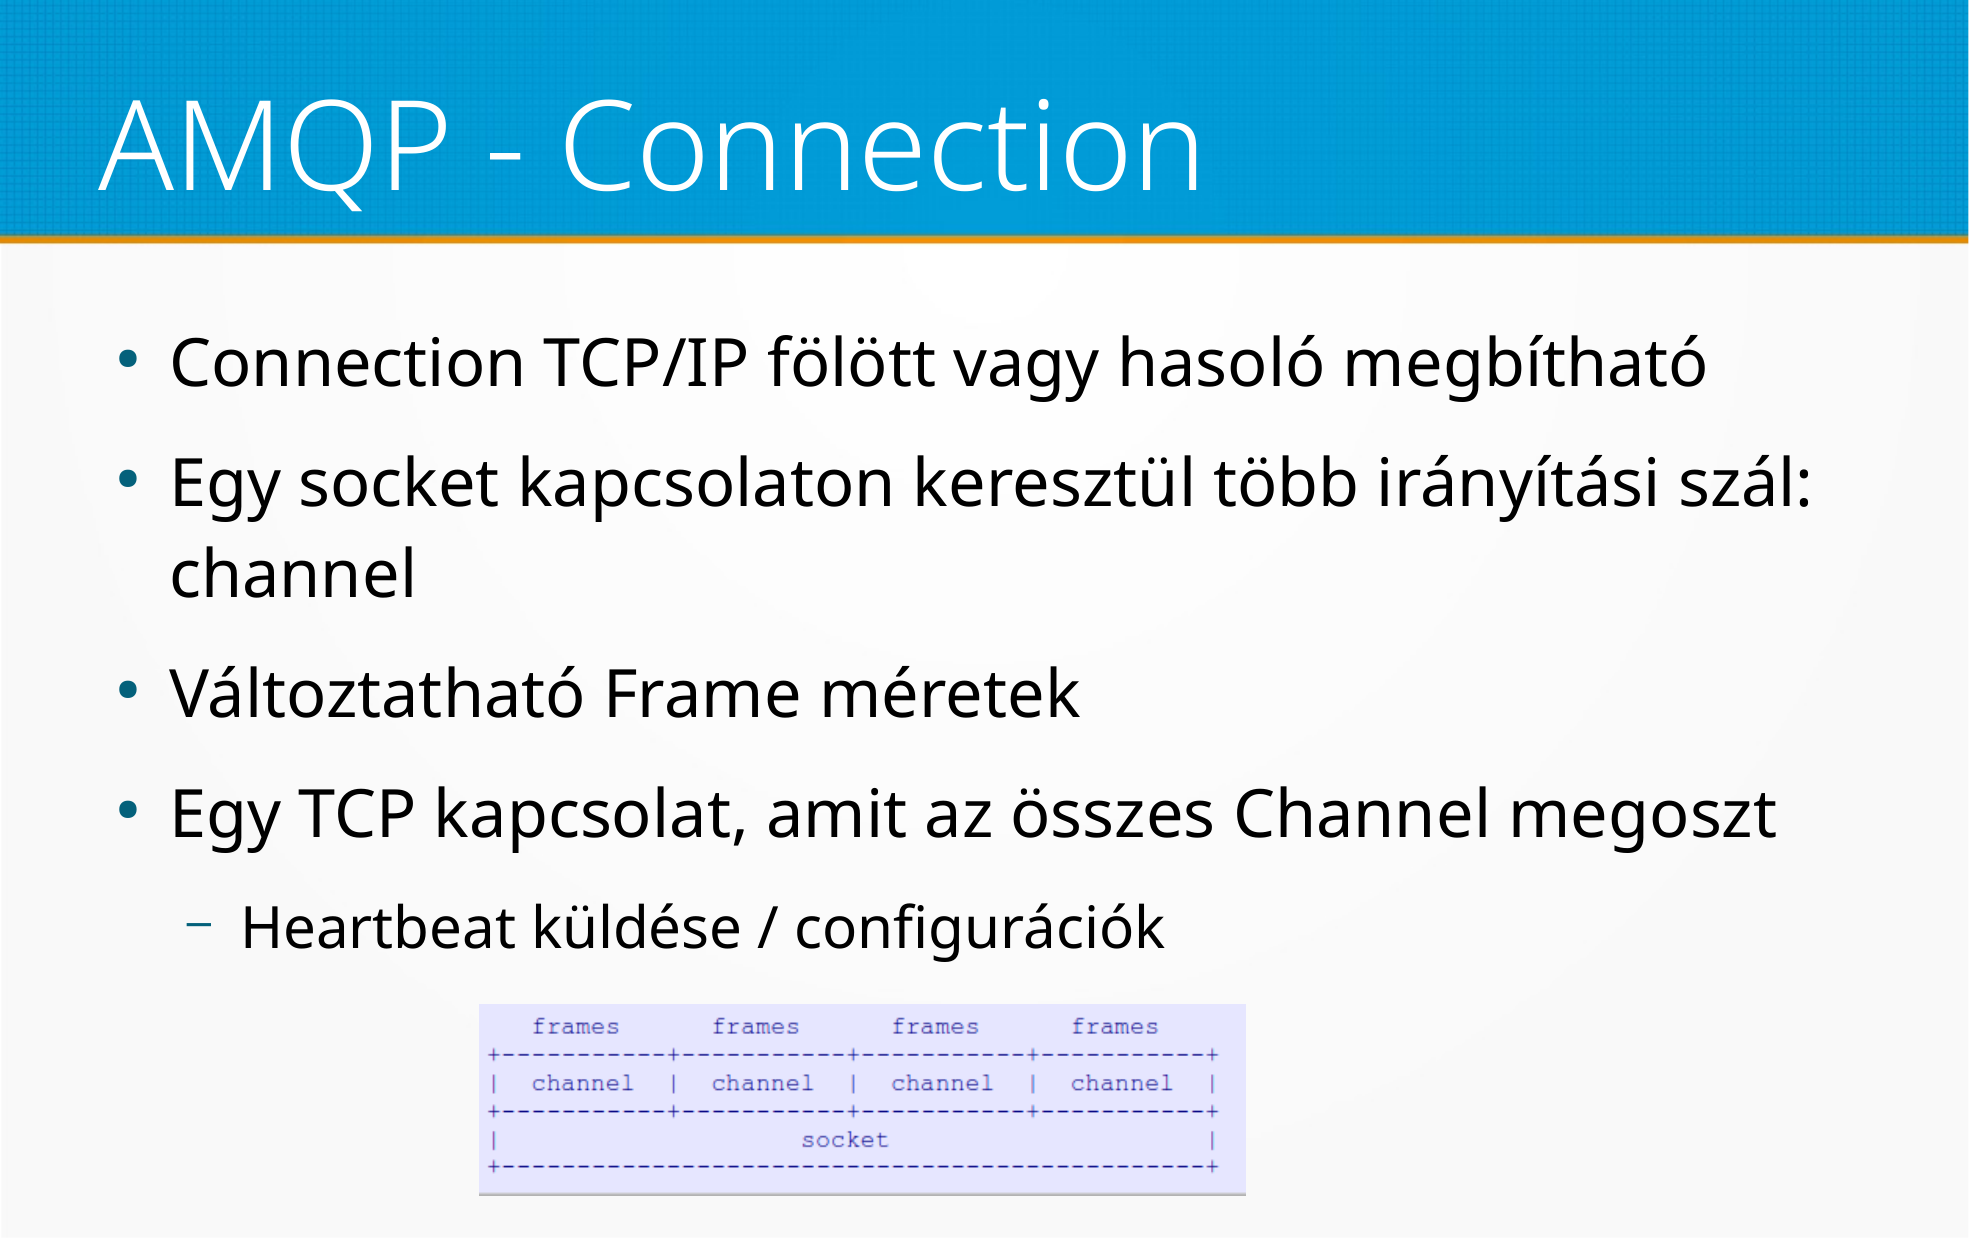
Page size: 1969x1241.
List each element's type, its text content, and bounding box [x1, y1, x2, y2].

title AMQP - Connection [98, 19, 1870, 227]
list Connection TCP/IP fölött vagy hasoló megbítható Egy socket kapcsolaton keresztül több irányítási szál: channel Változtatható Frame méretek Egy TCP kapcsolat, amit az összes Channel megoszt Heartbeat küldése / configurációk [98, 315, 1861, 1081]
picture [0, 233, 1969, 1241]
